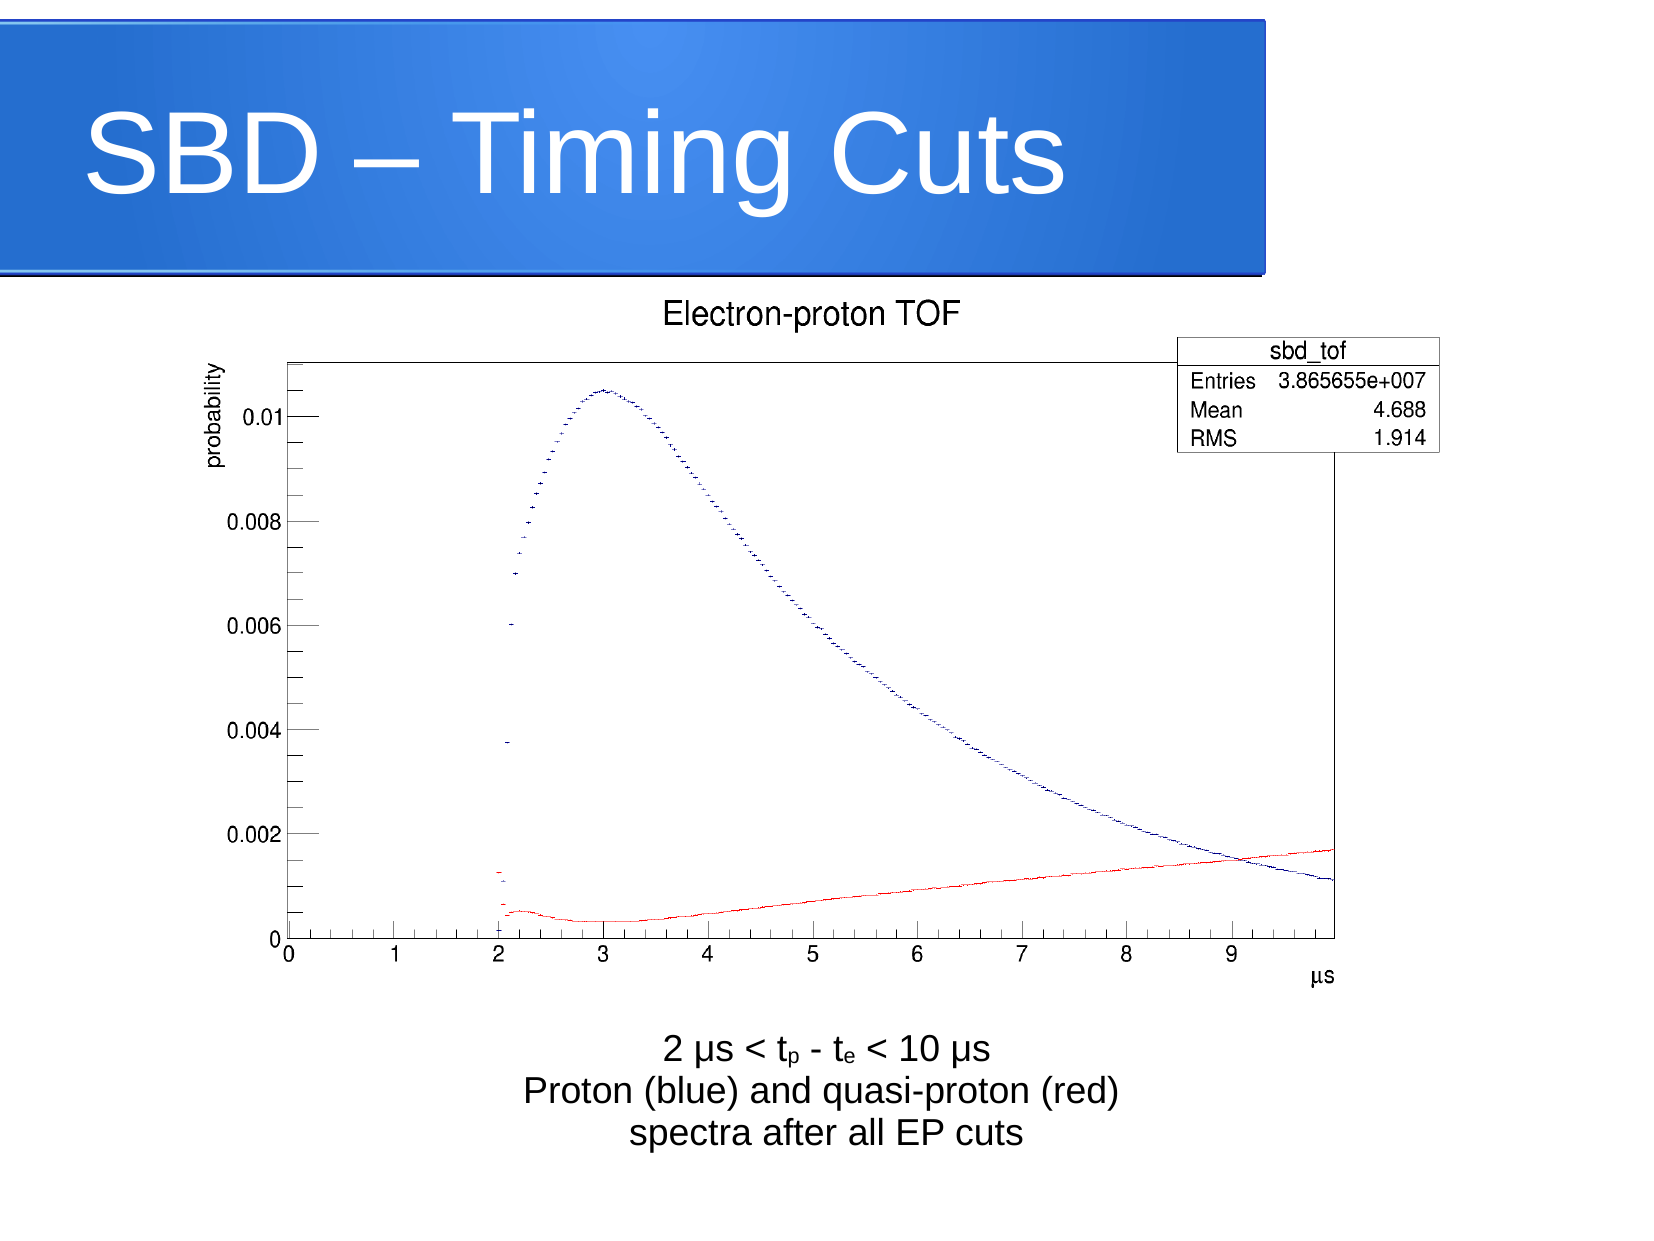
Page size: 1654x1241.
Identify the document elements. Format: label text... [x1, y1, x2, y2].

picture [0, 17, 1270, 282]
picture [156, 290, 1465, 1010]
text_box 2 μs < tp - te < 10 μs Proton (blue) and quasi-proton (red) spectra after all EP cuts [508, 1020, 1146, 1174]
title SBD – Timing Cuts [82, 49, 1250, 257]
